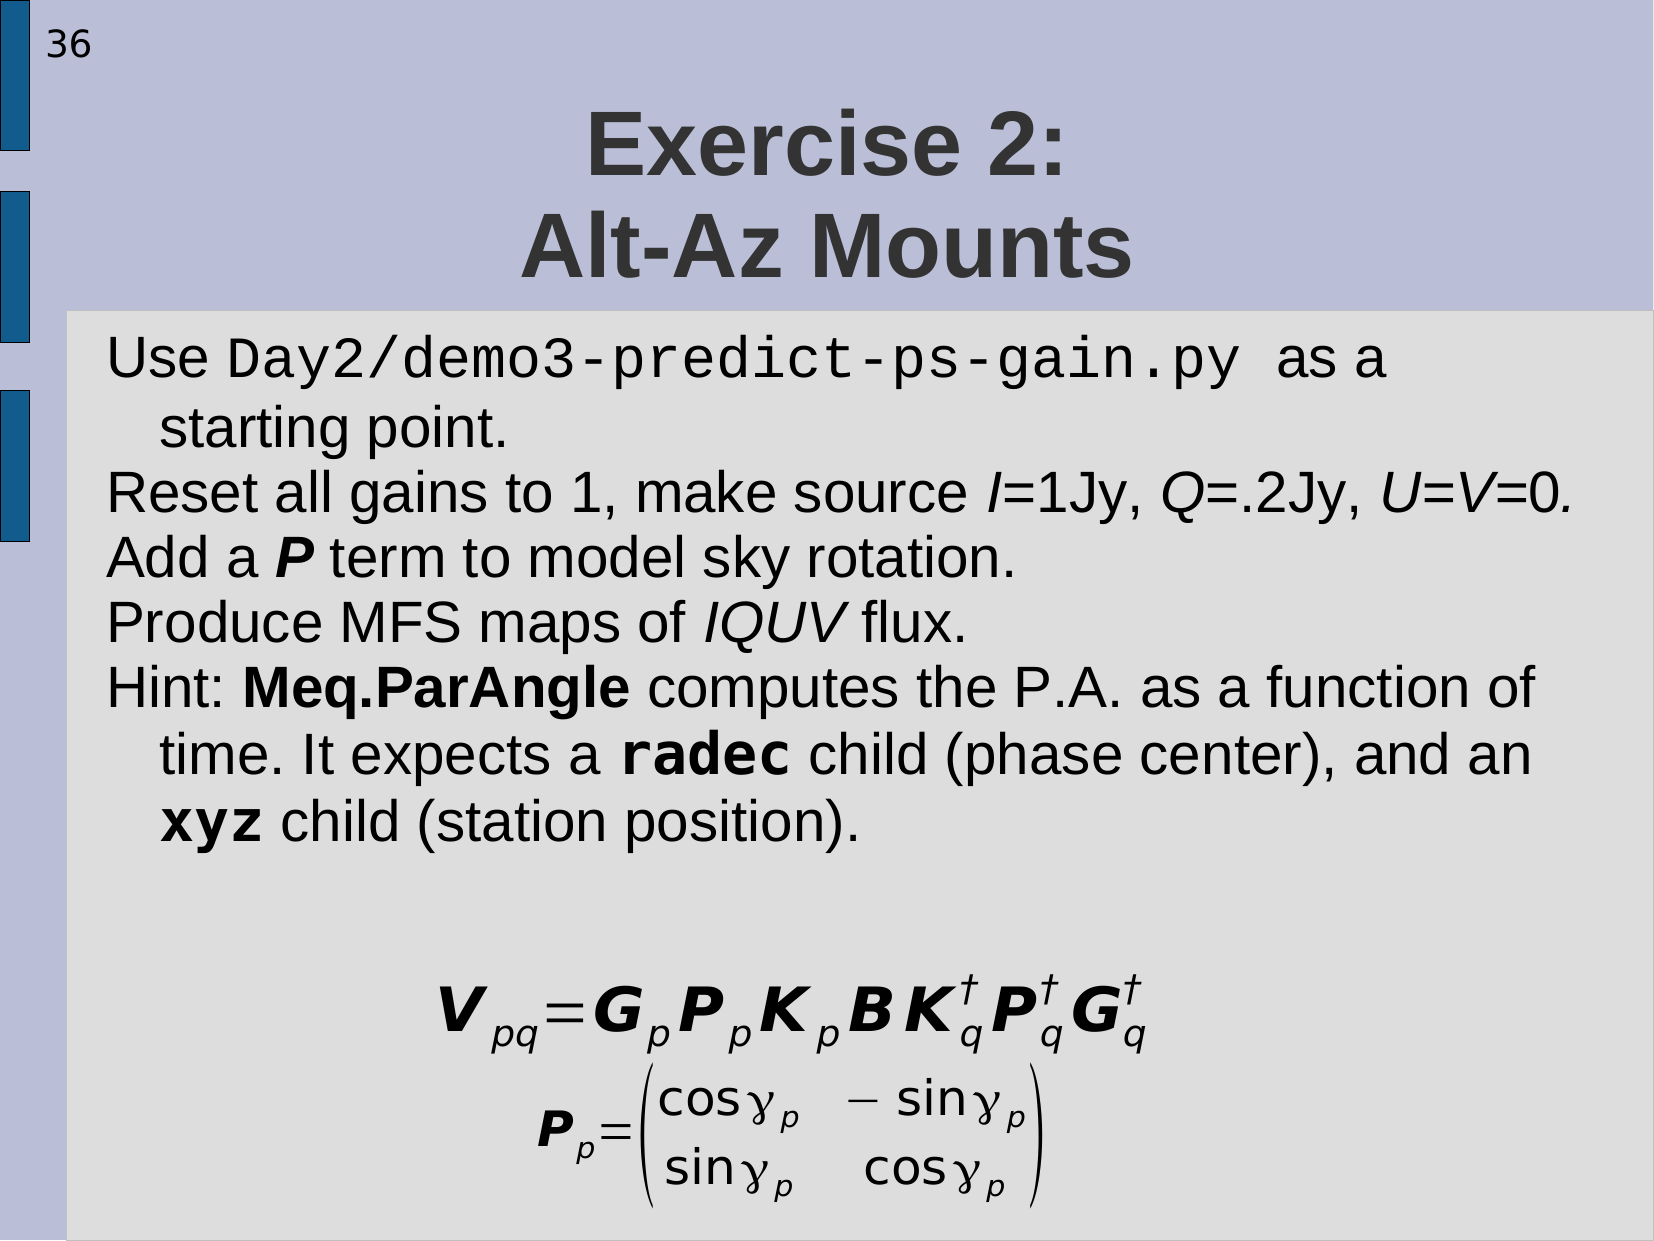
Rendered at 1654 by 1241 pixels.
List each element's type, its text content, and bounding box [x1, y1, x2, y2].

title Exercise 2: Alt-Az Mounts [121, 87, 1534, 302]
list Use Day2/demo3-predict-ps-gain.py as a starting point. Reset all gains to 1, make source I=1Jy, Q=.2Jy, U=V=0. Add a P term to model sky rotation. Produce MFS maps of IQUV flux. Hint: Meq.ParAngle computes the P.A. as a function of time. It expects a radec child (phase center), and an xyz child (station position). [88, 324, 1595, 935]
chart [428, 967, 1152, 1211]
text_box <number> [32, 15, 267, 89]
